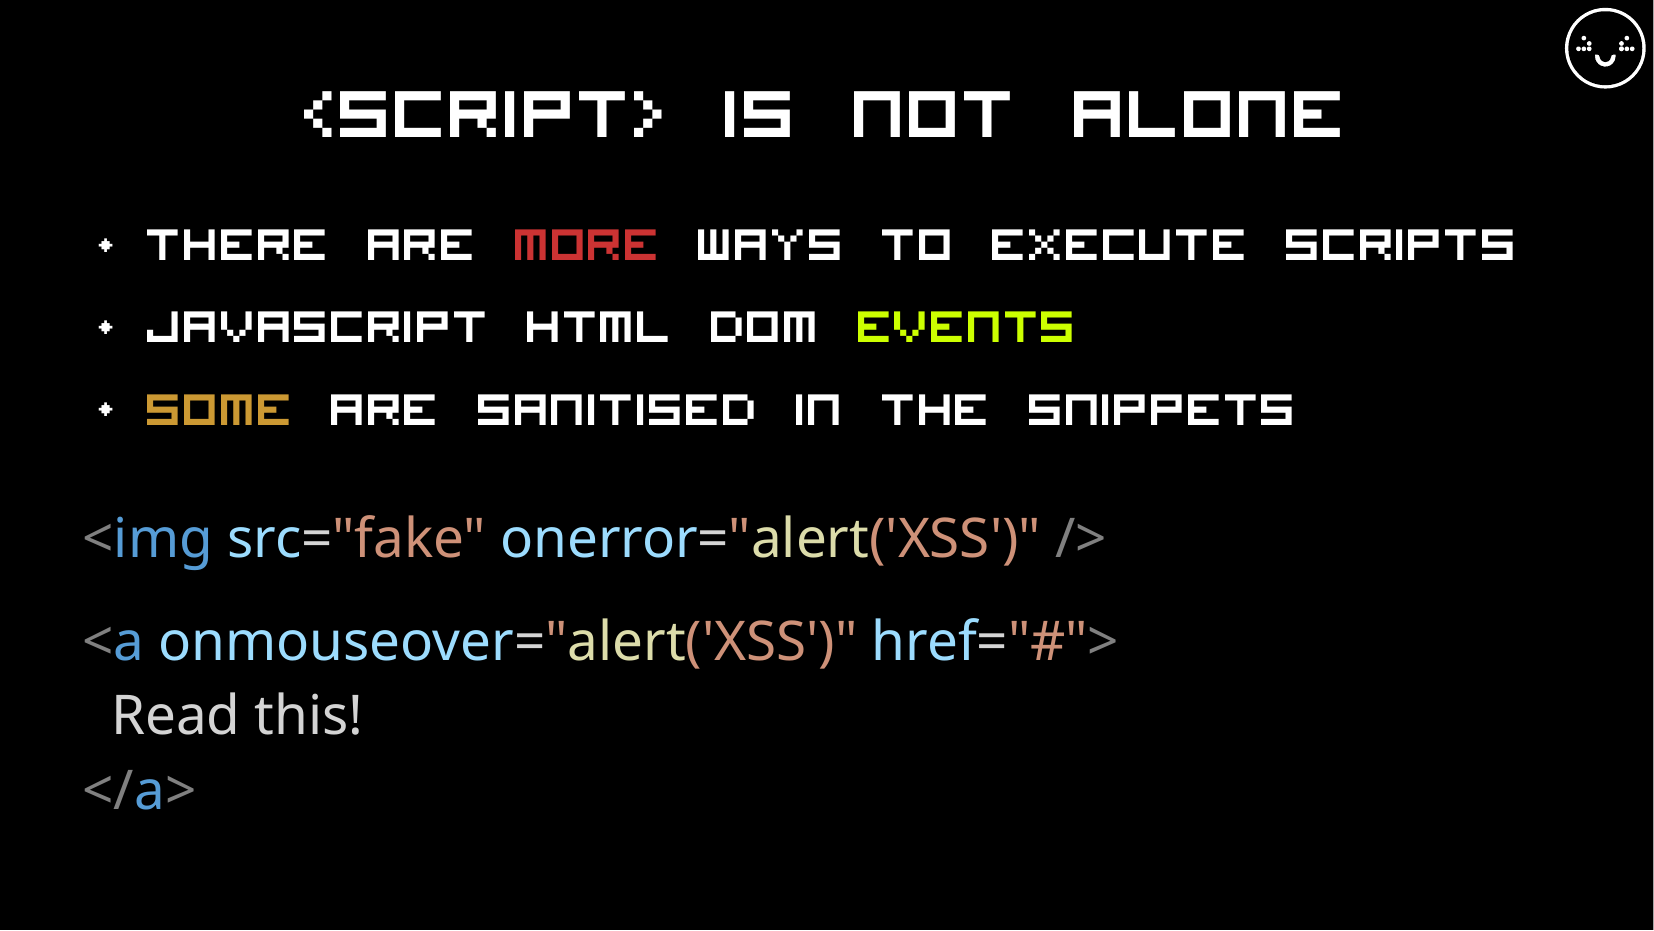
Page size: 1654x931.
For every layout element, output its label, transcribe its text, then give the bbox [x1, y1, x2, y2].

list There are more ways to execute scripts Javascript html dom events Some are sanitised in the snippets [82, 217, 1571, 475]
list <img src="fake" onerror="alert('XSS')" /> <a onmouseover="alert('XSS')" href="#"> Read this! </a> [82, 499, 1571, 827]
title <script> is not alone [82, 37, 1571, 193]
